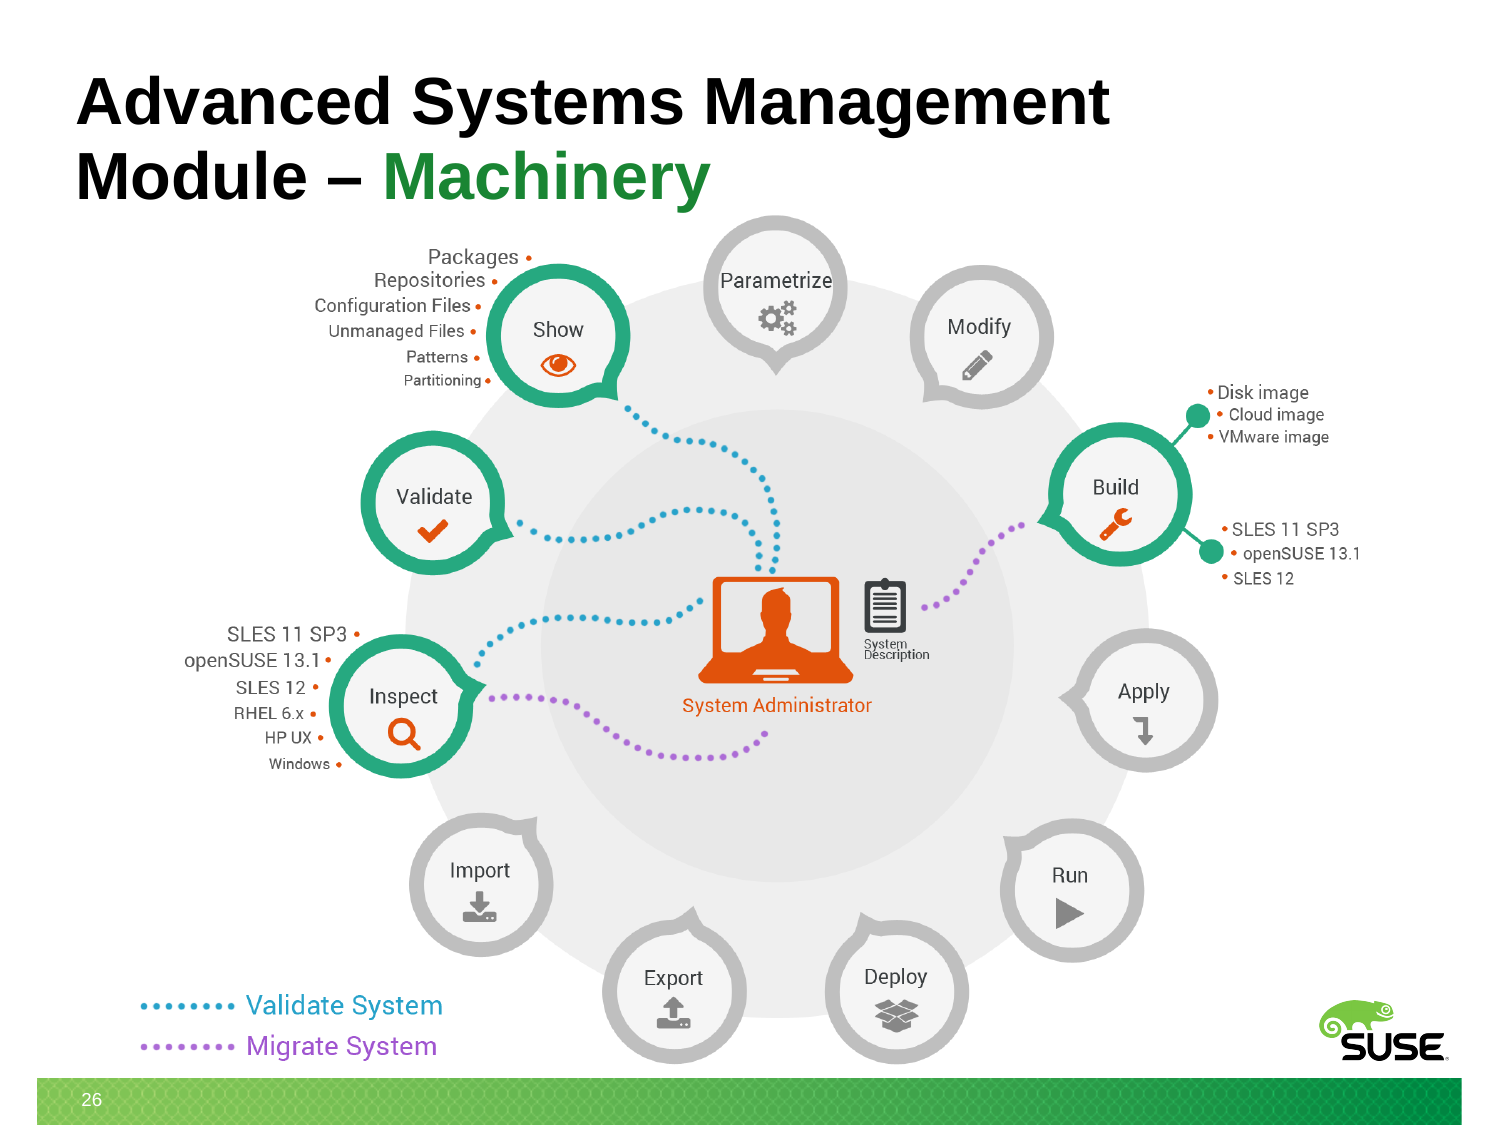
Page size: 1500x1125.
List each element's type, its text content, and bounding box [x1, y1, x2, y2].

picture [37, 1078, 1462, 1125]
title Advanced Systems Management Module – Machinery [75, 44, 1425, 233]
picture [132, 233, 1449, 1067]
